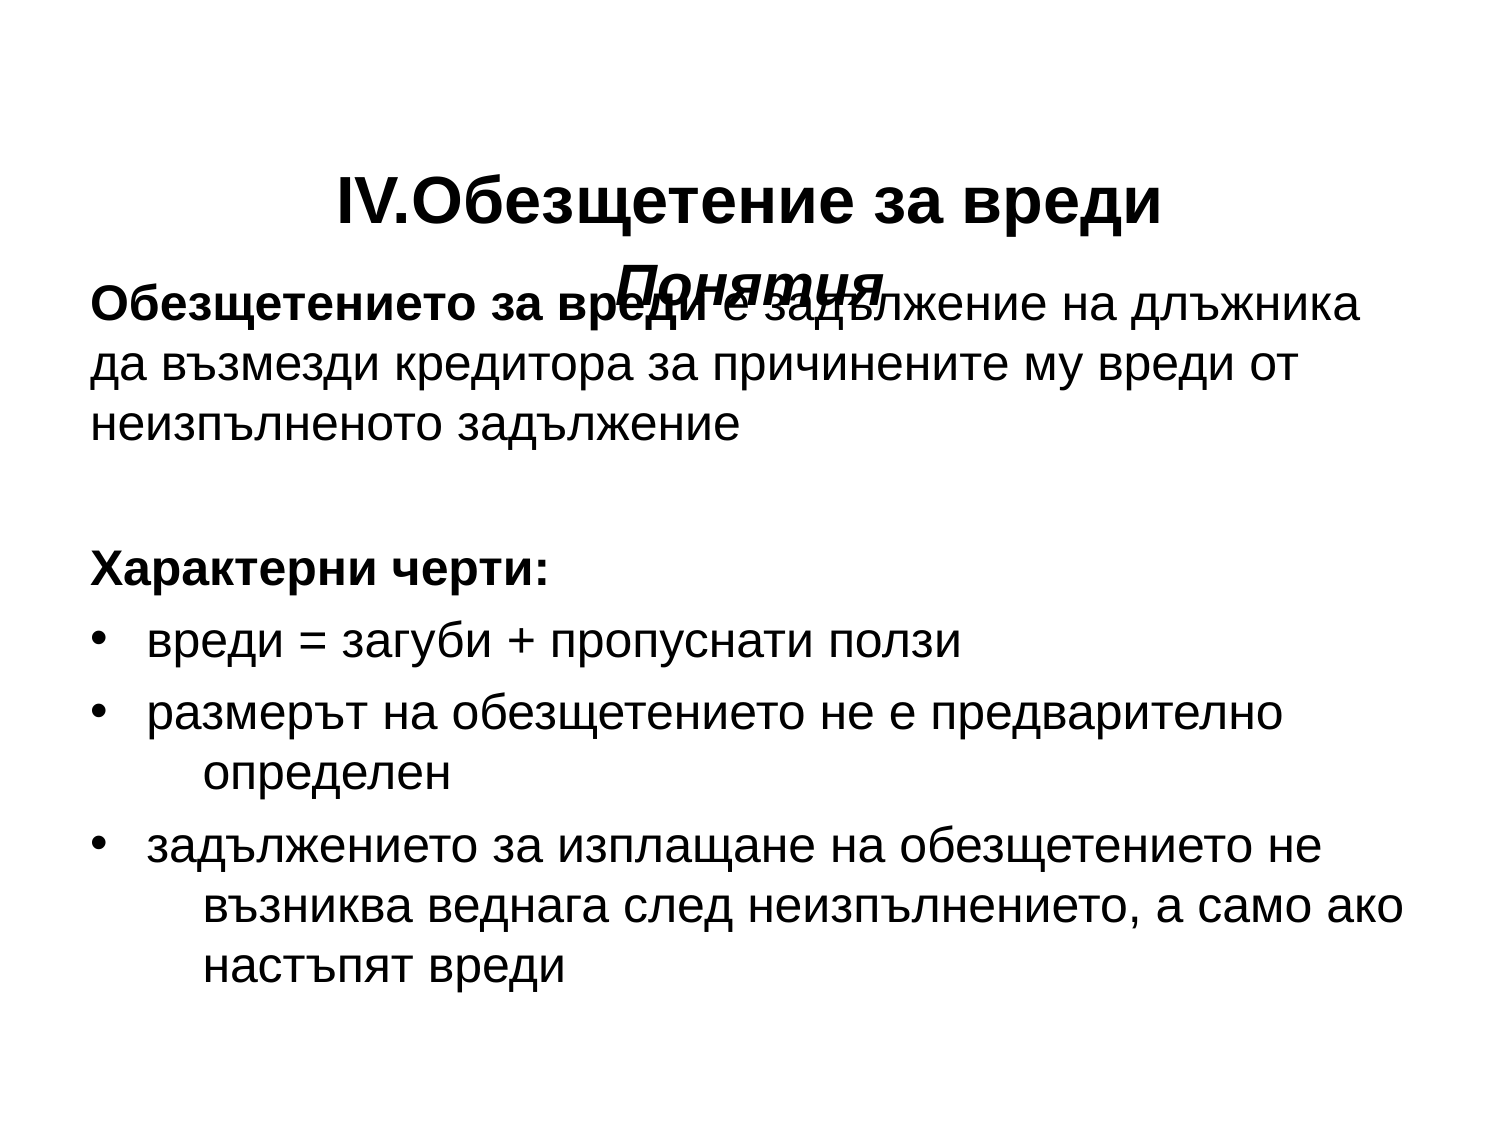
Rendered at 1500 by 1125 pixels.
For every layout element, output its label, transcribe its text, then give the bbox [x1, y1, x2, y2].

title IV.Обезщетение за вреди Понятия [75, 45, 1426, 233]
list Обезщетението за вреди е задължение на длъжника да възмезди кредитора за причинените му вреди от неизпълненото задължение Характерни черти: вреди = загуби + пропуснати ползи размерът на обезщетението не е предварително определен задължението за изплащане на обезщетението не възниква веднага след неизпълнението, а само ако настъпят вреди [75, 262, 1426, 1005]
